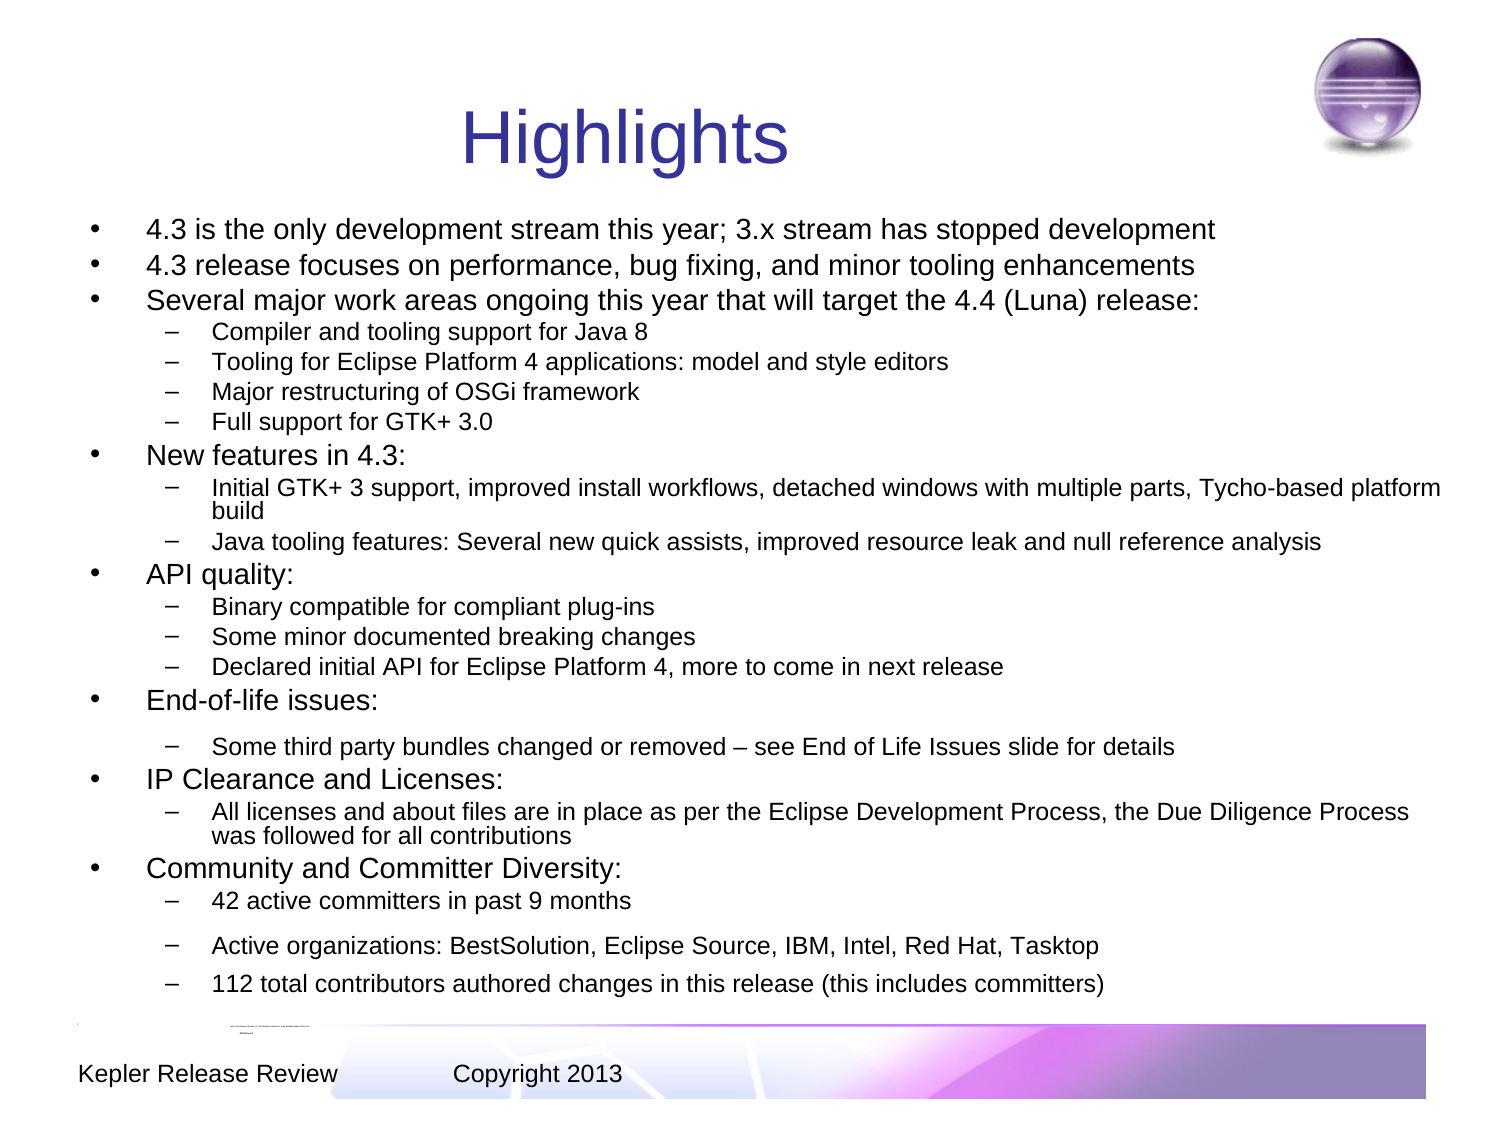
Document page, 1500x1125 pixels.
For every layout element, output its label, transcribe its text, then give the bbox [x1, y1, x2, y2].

picture [225, 1066, 1426, 1099]
picture [260, 1067, 270, 1073]
title Highlights [74, 45, 1176, 233]
picture [583, 1066, 591, 1080]
picture [1307, 37, 1426, 157]
list 4.3 is the only development stream this year; 3.x stream has stopped development 4.3 release focuses on performance, bug fixing, and minor tooling enhancements Several major work areas ongoing this year that will target the 4.4 (Luna) release: Compiler and tooling support for Java 8 Tooling for Eclipse Platform 4 applications: model and style editors Major restructuring of OSGi framework Full support for GTK+ 3.0 New features in 4.3: Initial GTK+ 3 support, improved install workflows, detached windows with multiple parts, Tycho-based platform build Java tooling features: Several new quick assists, improved resource leak and null reference analysis API quality: Binary compatible for compliant plug-ins Some minor documented breaking changes Declared initial API for Eclipse Platform 4, more to come in next release End-of-life issues: Some third party bundles changed or removed – see End of Life Issues slide for details IP Clearance and Licenses: All licenses and about files are in place as per the Eclipse Development Process, the Due Diligence Process was followed for all contributions Community and Committer Diversity: 42 active committers in past 9 months Active organizations: BestSolution, Eclipse Source, IBM, Intel, Red Hat, Tasktop 112 total contributors authored changes in this release (this includes committers) [75, 210, 1463, 1066]
